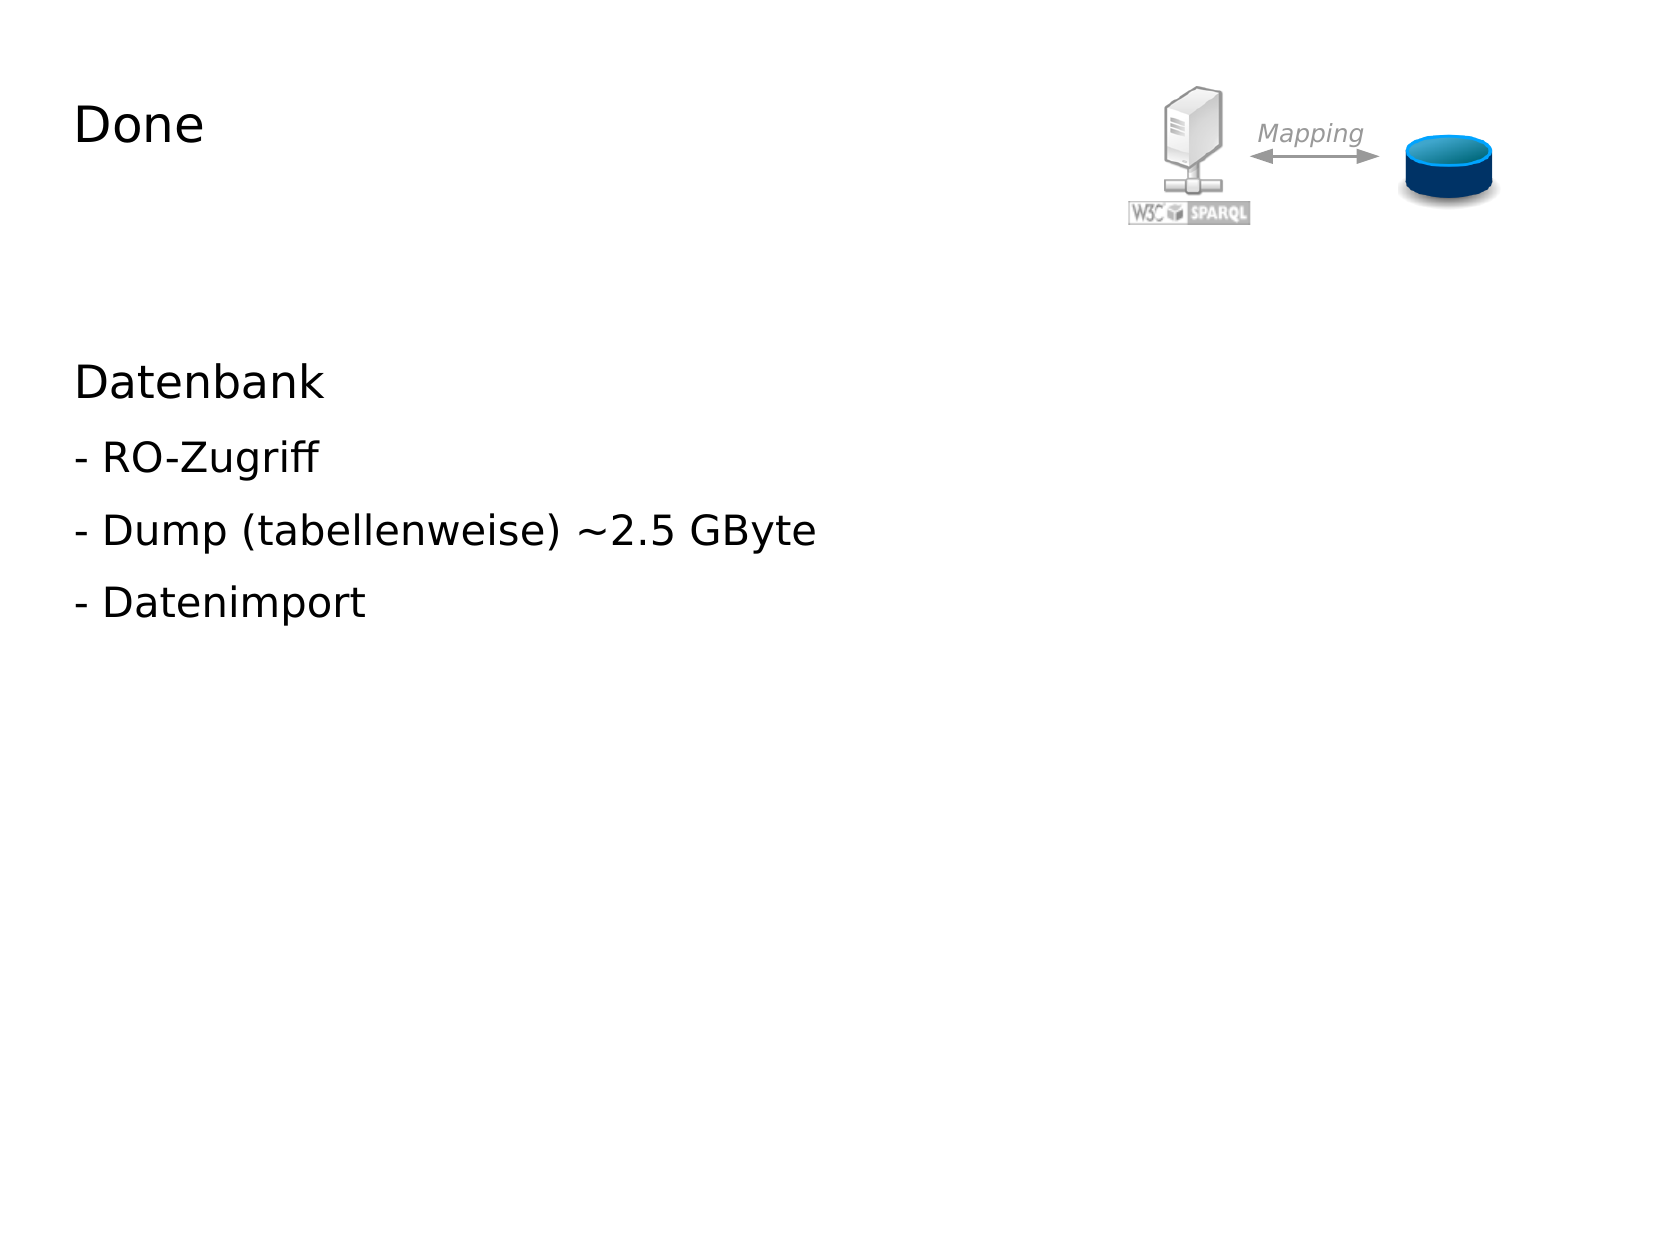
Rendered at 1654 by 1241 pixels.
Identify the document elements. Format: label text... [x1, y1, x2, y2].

text_box Datenbank - RO-Zugriff - Dump (tabellenweise) ~2.5 GByte - Datenimport [59, 189, 1583, 636]
text_box Mapping [1226, 112, 1396, 157]
picture [1398, 116, 1501, 189]
text_box Done [59, 59, 1583, 133]
picture [1135, 82, 1250, 189]
